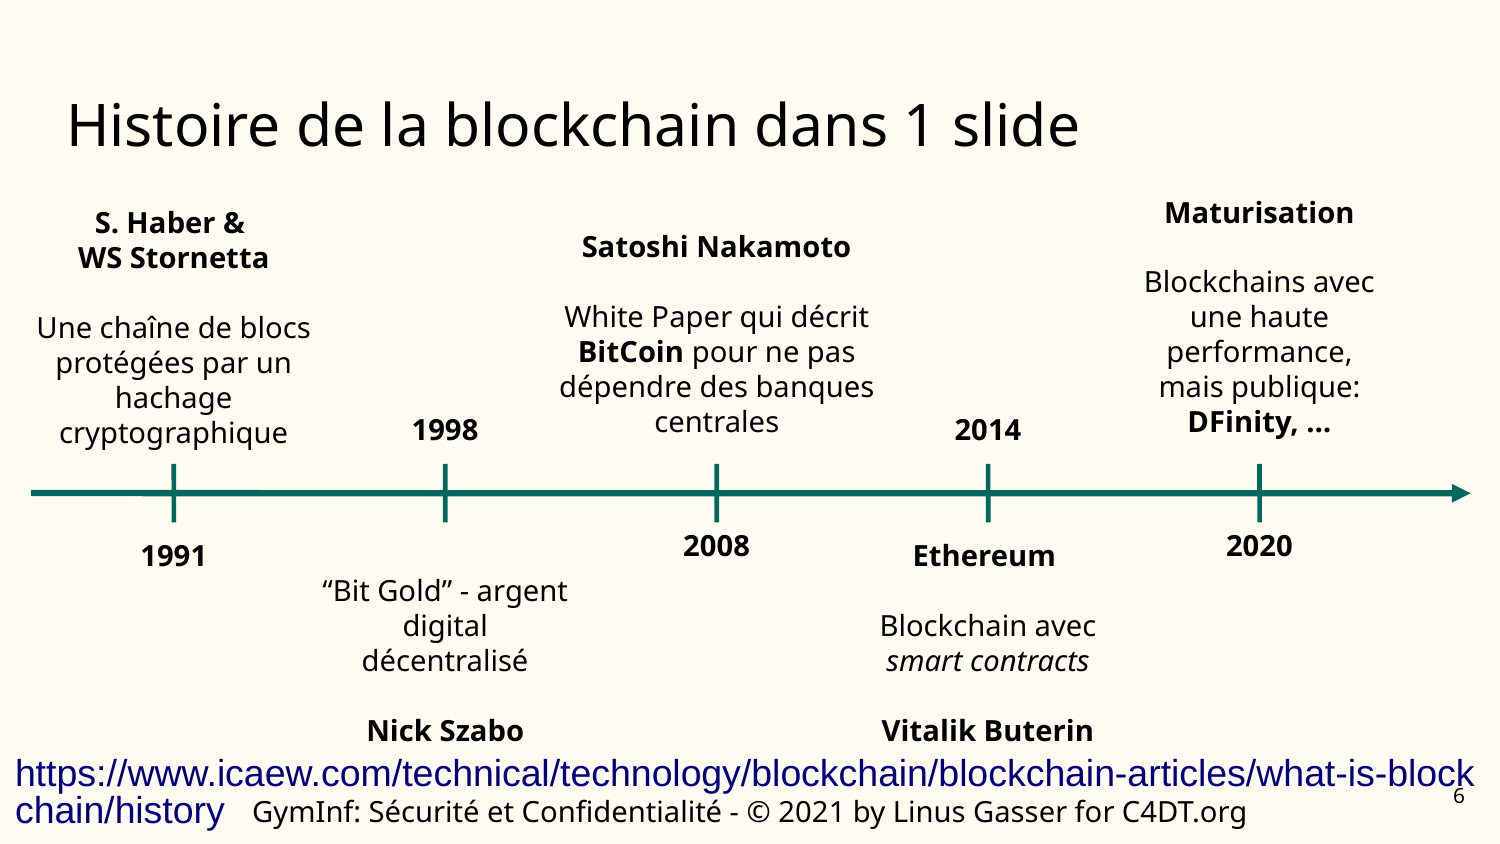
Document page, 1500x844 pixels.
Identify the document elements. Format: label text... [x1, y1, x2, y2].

text_box Satoshi Nakamoto White Paper qui décrit BitCoin pour ne pas dépendre des banques centrales [543, 213, 891, 454]
text_box 2014 [922, 395, 1054, 464]
slide_number <number> [1389, 764, 1480, 830]
title Histoire de la blockchain dans 1 slide [51, 72, 1449, 174]
text_box “Bit Gold” - argent digital décentralisé Nick Szabo [304, 522, 586, 734]
text_box 1998 [379, 395, 511, 464]
text_box 1991 [108, 522, 239, 591]
text_box https://www.icaew.com/technical/technology/blockchain/blockchain-articles/what-is-blockchain/history [0, 734, 1500, 807]
text_box S. Haber & WS Stornetta Une chaîne de blocs protégées par un hachage cryptographique [5, 224, 342, 464]
text_box Ethereum Blockchain avec smart contracts Vitalik Buterin [847, 522, 1129, 734]
text_box Maturisation Blockchains avec une haute performance, mais publique: DFinity, … [1119, 213, 1400, 454]
text_box 2020 [1194, 511, 1325, 580]
text_box 2008 [651, 511, 782, 580]
